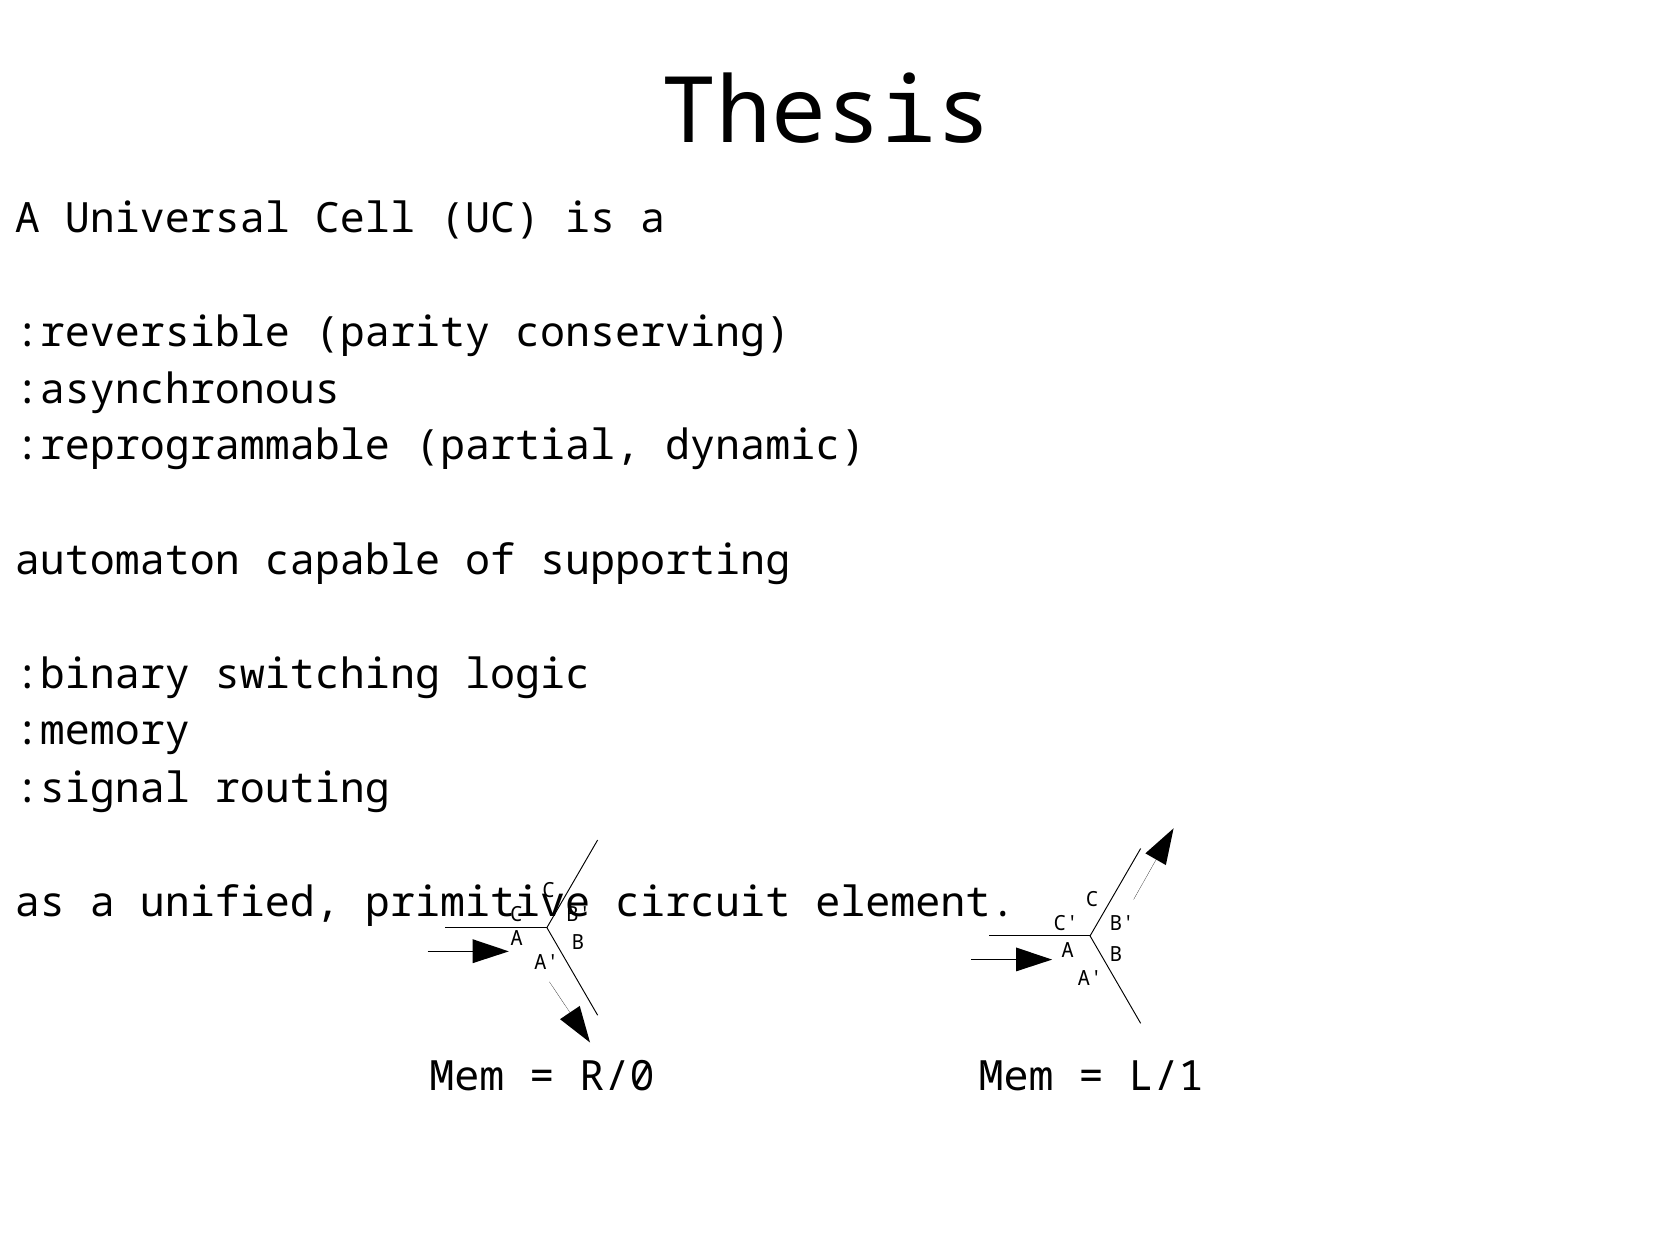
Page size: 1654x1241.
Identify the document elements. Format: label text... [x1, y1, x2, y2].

text_box [1016, 947, 1053, 972]
text_box B' [1109, 908, 1144, 937]
text_box C' [510, 899, 545, 928]
text_box B [571, 927, 600, 956]
text_box A [510, 928, 539, 952]
text_box A' [534, 947, 569, 976]
text_box [472, 939, 509, 964]
text_box Mem = R/0 [413, 1038, 669, 1137]
text_box B' [566, 899, 601, 928]
text_box B [1109, 939, 1138, 968]
text_box [560, 1005, 589, 1038]
text_box A [1061, 935, 1090, 964]
text_box C [542, 875, 571, 904]
text_box A Universal Cell (UC) is a :reversible (parity conserving) :asynchronous :reprogrammable (partial, dynamic) automaton capable of supporting :binary switching logic :memory :signal routing as a unified, primitive circuit element. [0, 180, 1651, 738]
text_box Mem = L/1 [963, 1038, 1219, 1137]
title Thesis [82, 9, 1571, 180]
text_box [1145, 828, 1174, 866]
text_box C [1085, 883, 1114, 912]
text_box C' [1053, 907, 1088, 936]
text_box A' [1077, 963, 1112, 992]
